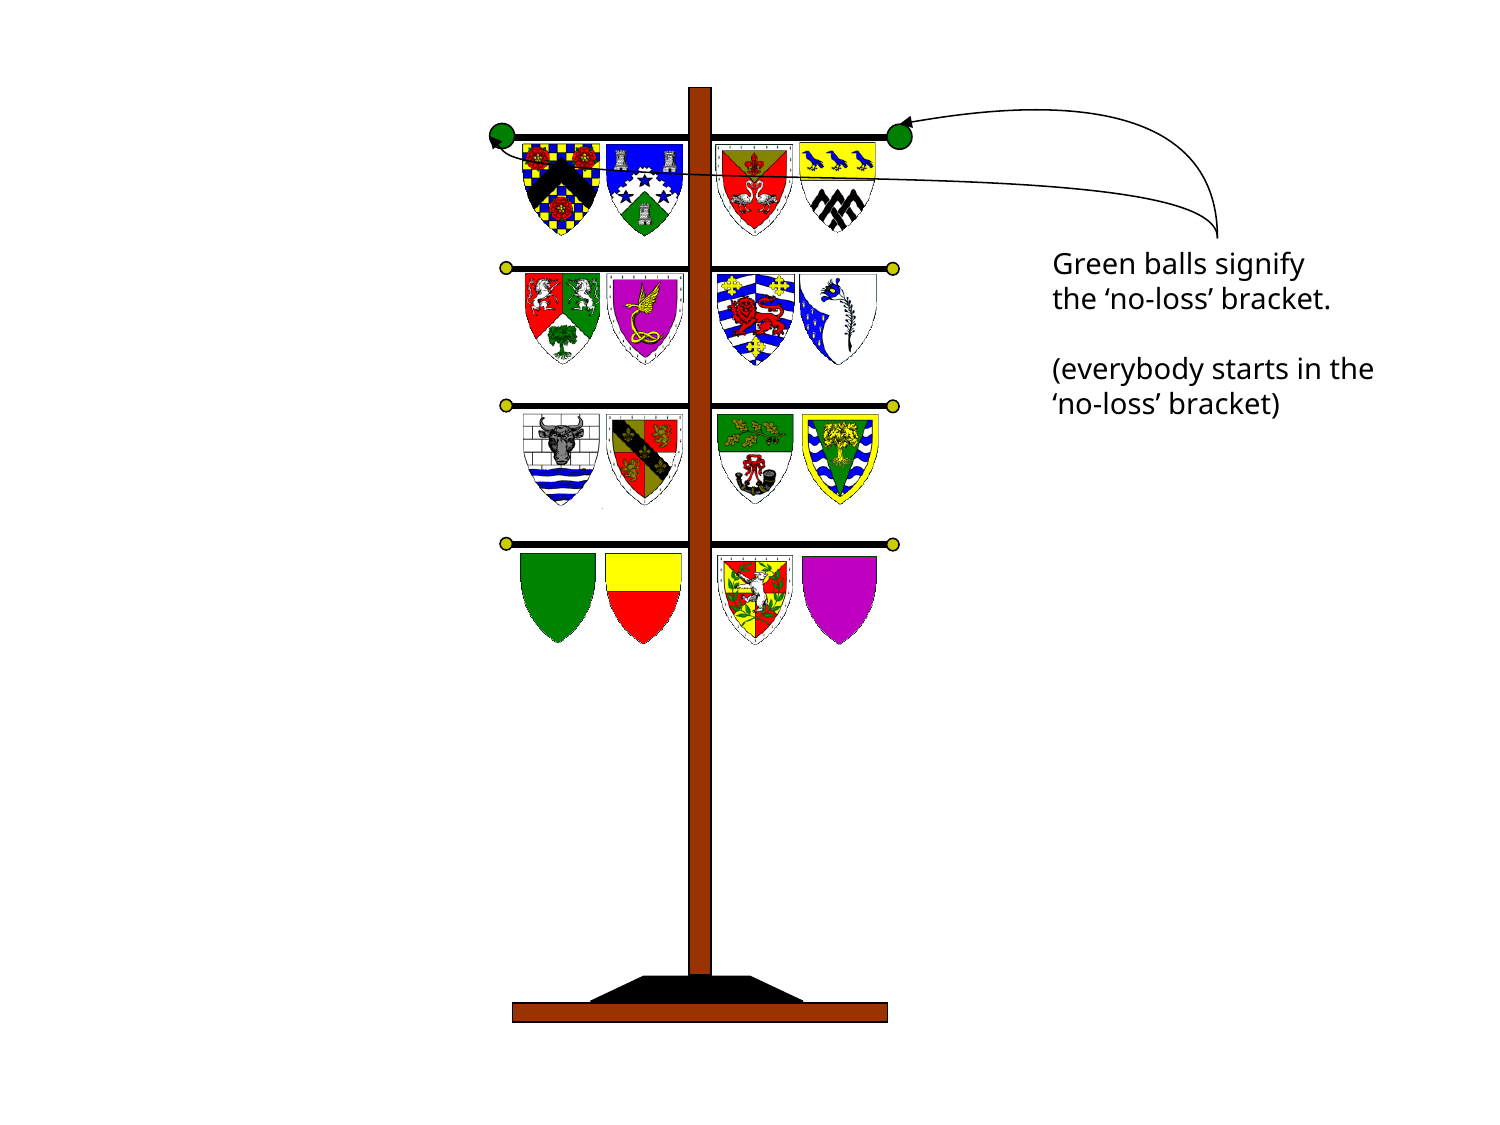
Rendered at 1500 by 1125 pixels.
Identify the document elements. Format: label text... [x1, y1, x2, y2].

text_box [500, 261, 513, 275]
text_box [500, 399, 513, 412]
picture [712, 141, 882, 177]
text_box [688, 87, 711, 173]
picture [712, 176, 882, 241]
text_box [886, 400, 900, 413]
picture [513, 548, 688, 650]
picture [711, 409, 884, 510]
picture [518, 409, 687, 511]
picture [516, 159, 688, 239]
text_box [500, 537, 513, 551]
text_box [886, 262, 900, 276]
text_box [886, 538, 900, 551]
picture [516, 141, 688, 173]
text_box [886, 124, 912, 150]
picture [711, 549, 883, 651]
text_box [489, 123, 515, 149]
text_box Green balls signify the ‘no-loss’ bracket. (everybody starts in the ‘no-loss’ bracket) [1037, 237, 1398, 428]
picture [521, 272, 688, 370]
text_box [590, 175, 804, 1002]
text_box [512, 1003, 888, 1022]
picture [713, 272, 880, 372]
